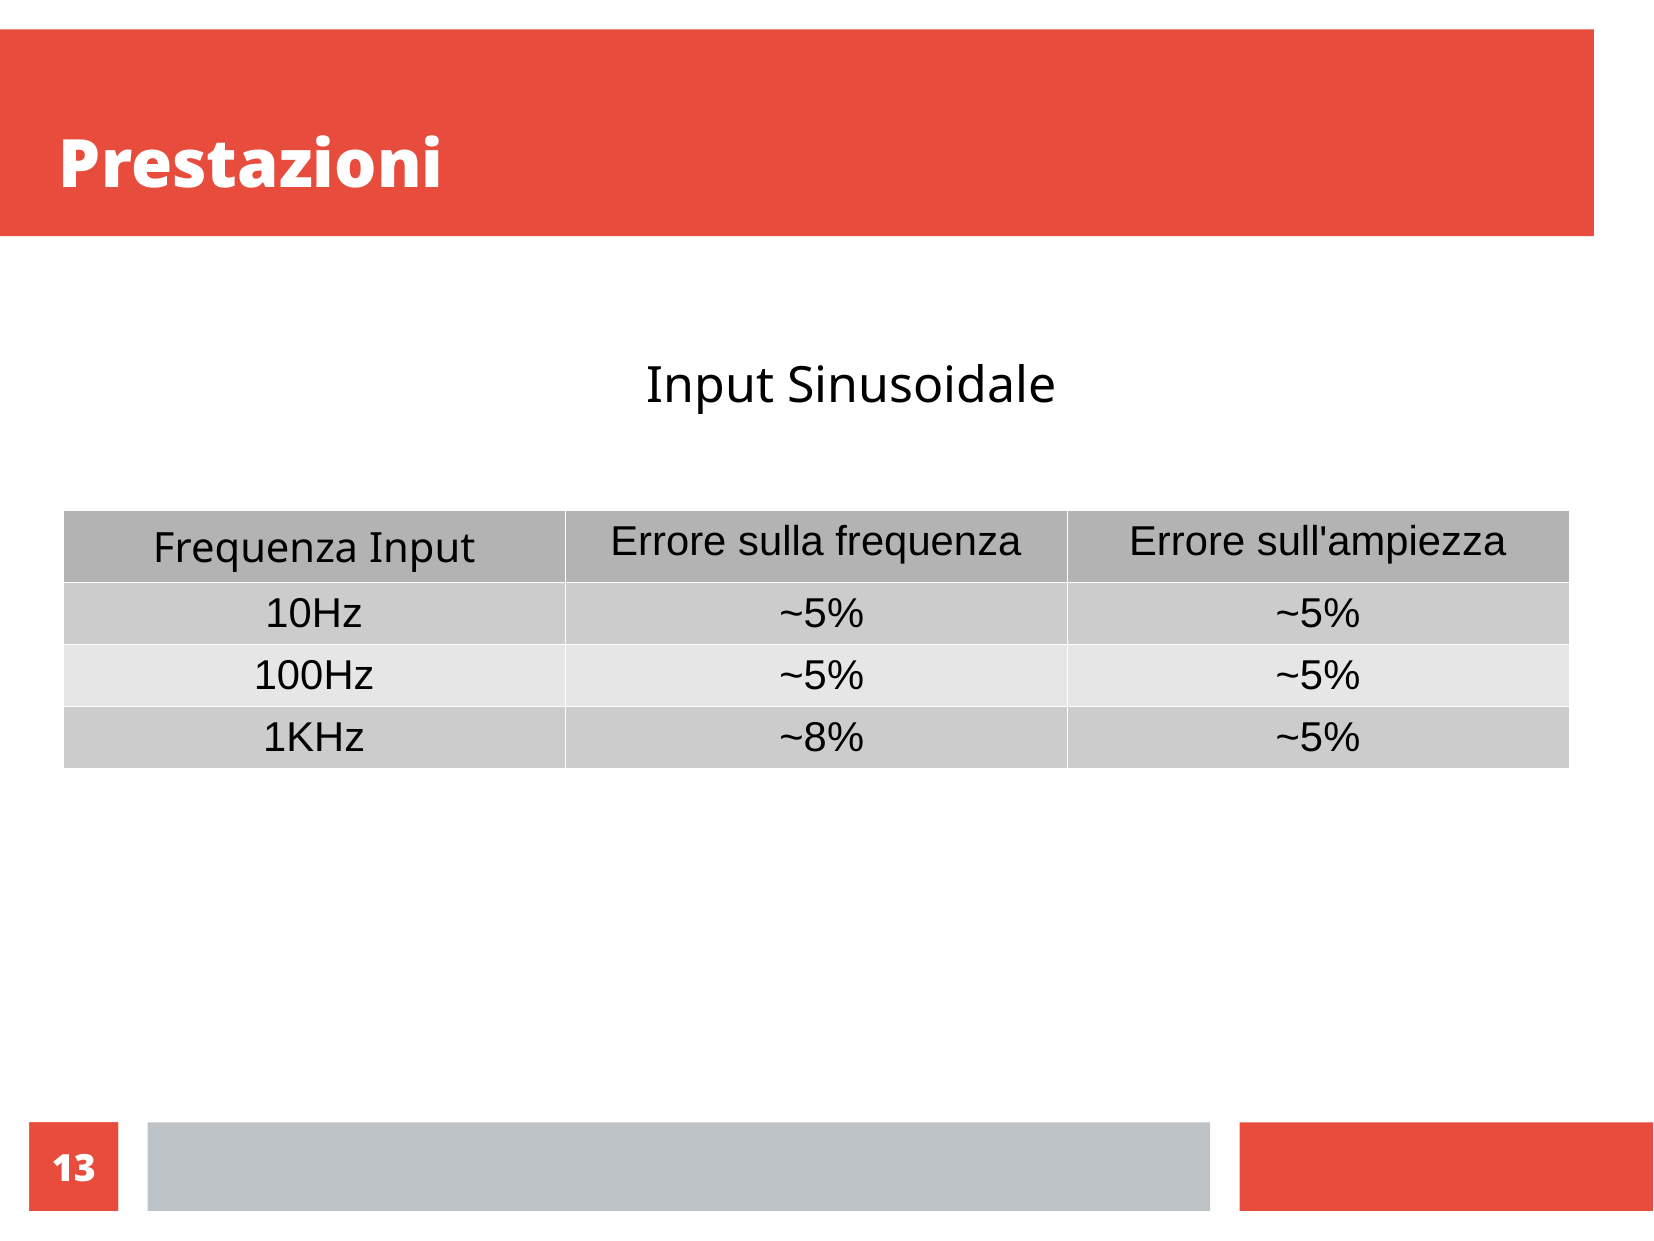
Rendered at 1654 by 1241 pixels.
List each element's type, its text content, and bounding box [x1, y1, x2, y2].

table_header Errore sull'ampiezza [1068, 511, 1569, 582]
text_box Input Sinusoidale [343, 341, 1361, 415]
table_cell ~5% [566, 583, 1067, 644]
table_cell ~5% [1068, 645, 1569, 706]
table_header Errore sulla frequenza [566, 511, 1067, 582]
table_cell ~5% [1068, 707, 1569, 768]
table_cell ~5% [1068, 583, 1569, 644]
table_cell 100Hz [64, 645, 565, 706]
title Prestazioni [58, 59, 1594, 207]
table_cell 10Hz [64, 583, 565, 644]
table_cell 1KHz [64, 707, 565, 768]
table_cell ~8% [566, 707, 1067, 768]
table_cell ~5% [566, 645, 1067, 706]
table_header Frequenza Input [64, 511, 565, 582]
